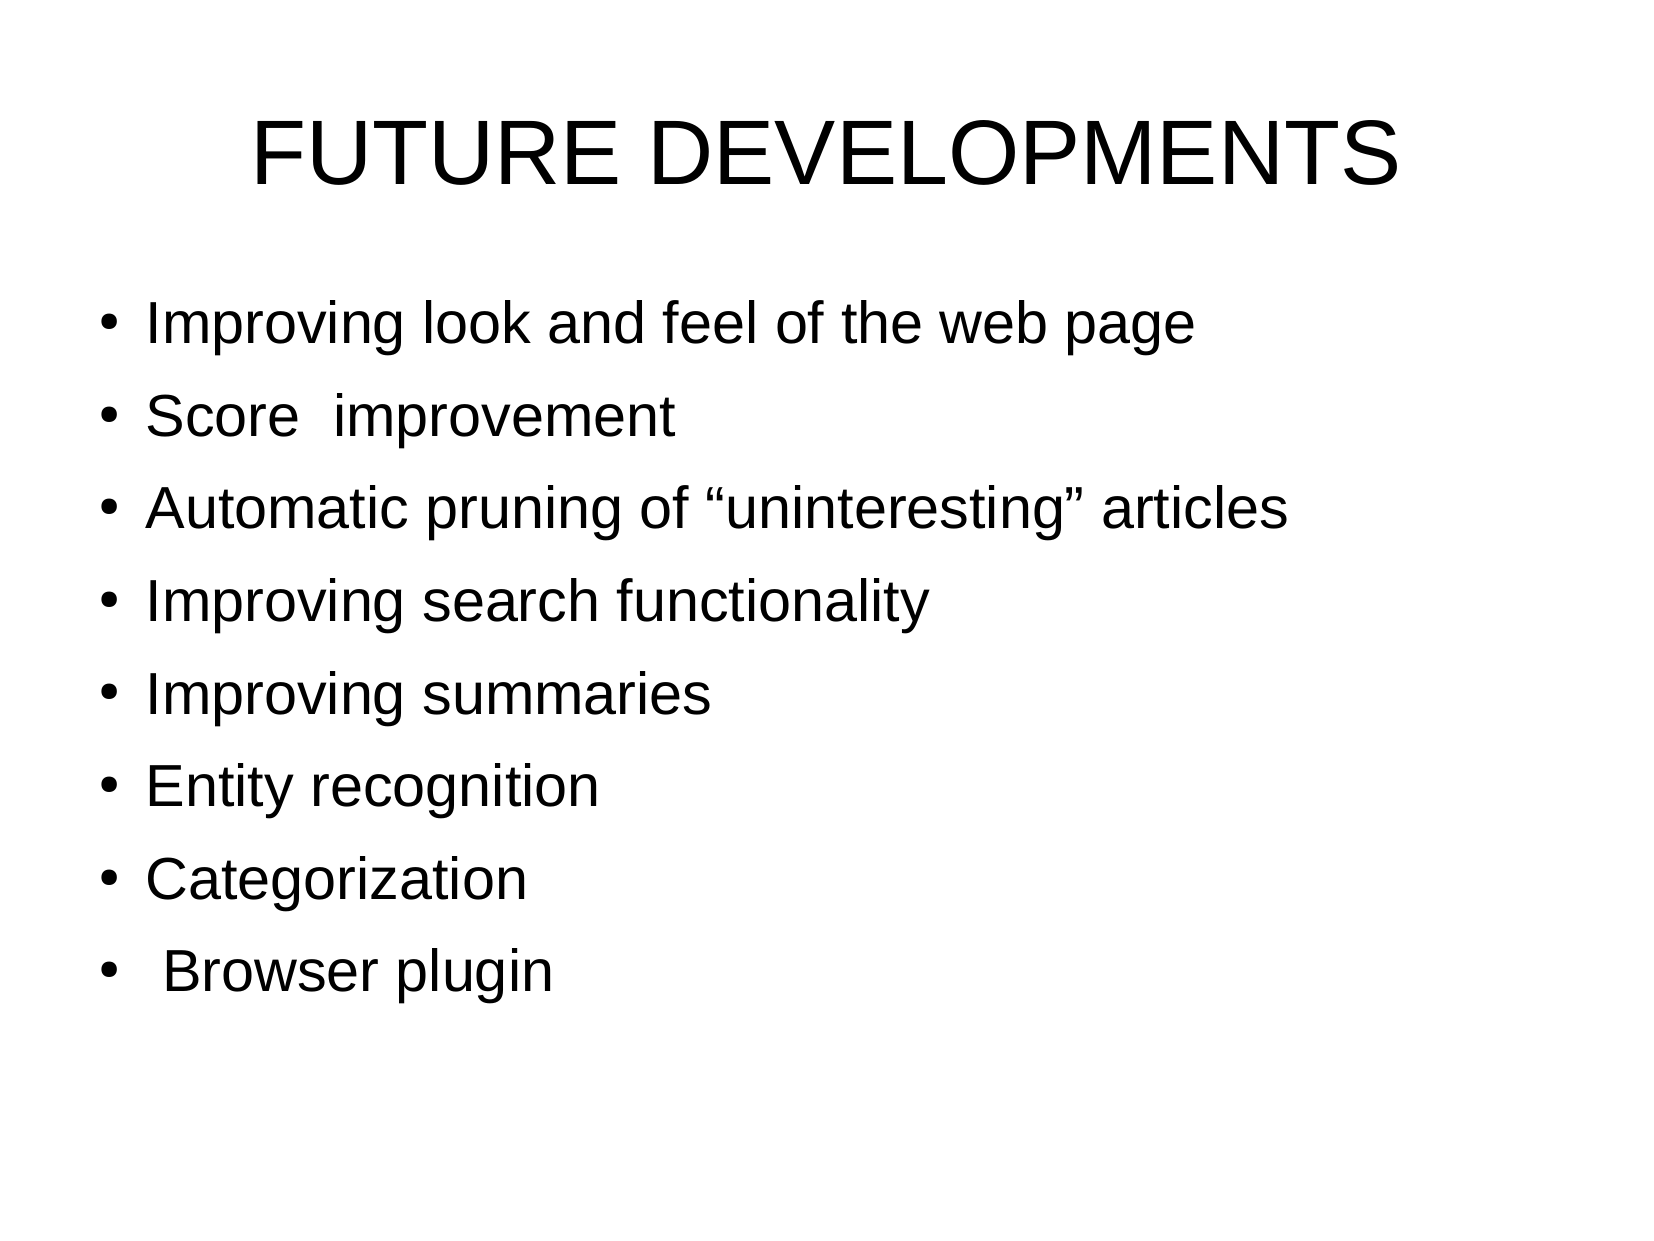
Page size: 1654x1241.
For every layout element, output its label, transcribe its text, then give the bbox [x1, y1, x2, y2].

title FUTURE DEVELOPMENTS [82, 49, 1571, 257]
list Improving look and feel of the web page Score improvement Automatic pruning of “uninteresting” articles Improving search functionality Improving summaries Entity recognition Categorization Browser plugin [82, 290, 1571, 1010]
